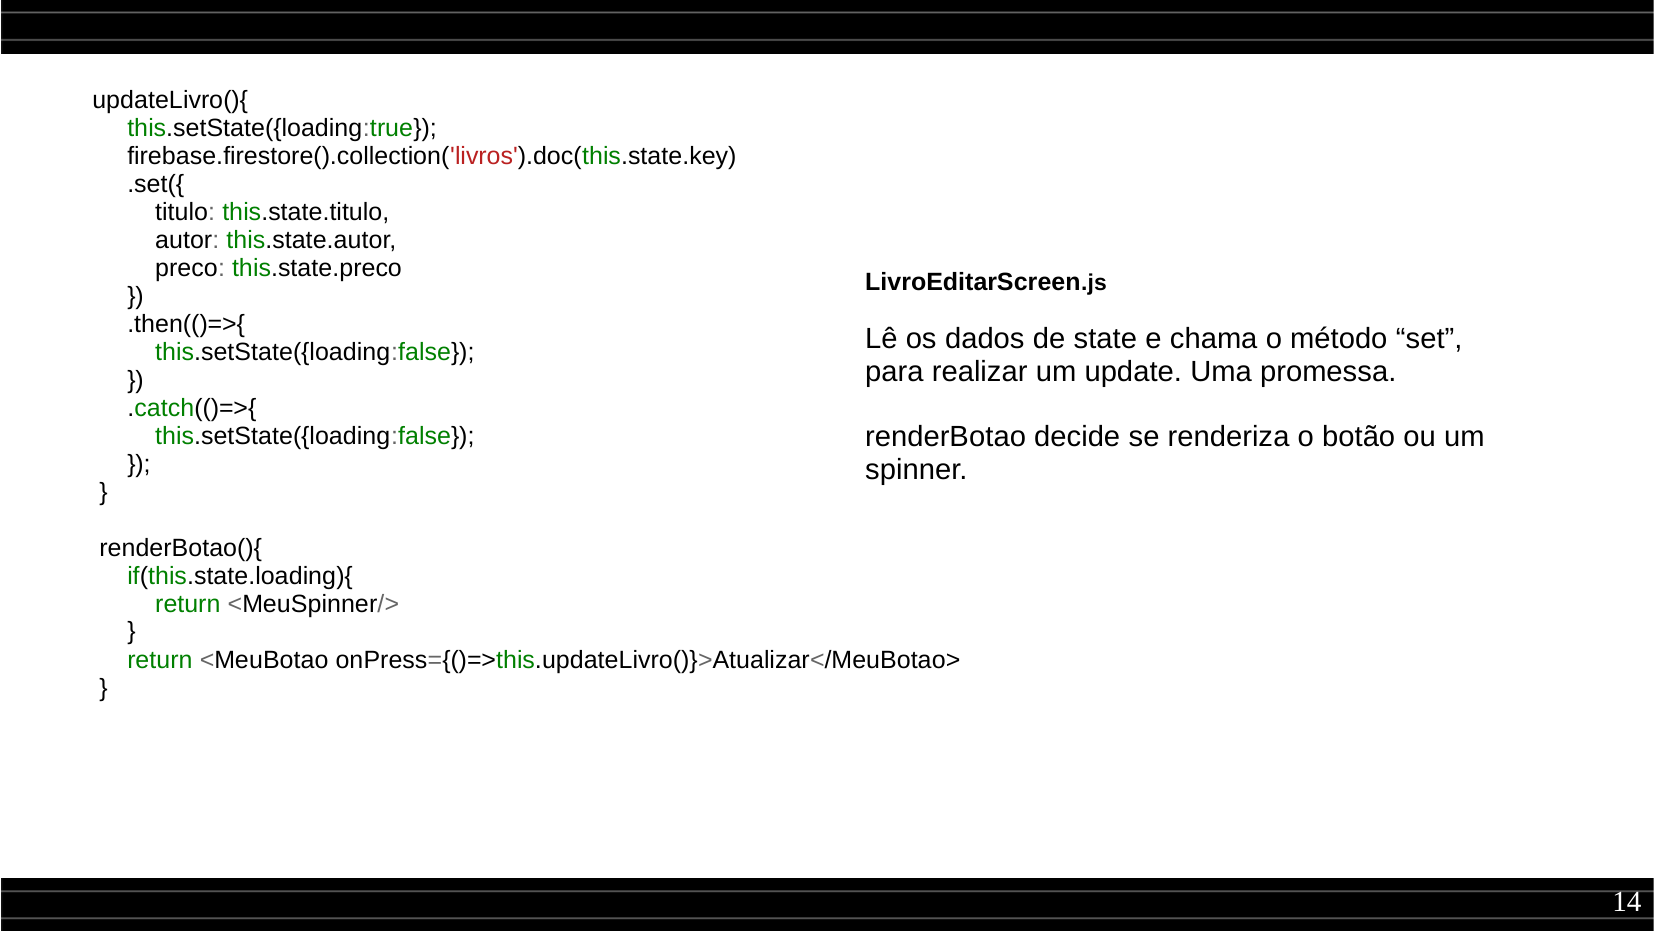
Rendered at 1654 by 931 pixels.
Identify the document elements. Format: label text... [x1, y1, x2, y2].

text_box LivroEditarScreen.js Lê os dados de state e chama o método “set”, para realizar um update. Uma promessa. renderBotao decide se renderiza o botão ou um spinner. [850, 260, 1514, 532]
picture [1, 878, 1654, 931]
picture [1, 0, 1654, 54]
text_box updateLivro(){ this.setState({loading:true}); firebase.firestore().collection('livros').doc(this.state.key) .set({ titulo: this.state.titulo, autor: this.state.autor, preco: this.state.preco }) .then(()=>{ this.setState({loading:false}); }) .catch(()=>{ this.setState({loading:false}); }); } renderBotao(){ if(this.state.loading){ return <MeuSpinner/> } return <MeuBotao onPress={()=>this.updateLivro()}>Atualizar</MeuBotao> } [56, 78, 1170, 849]
